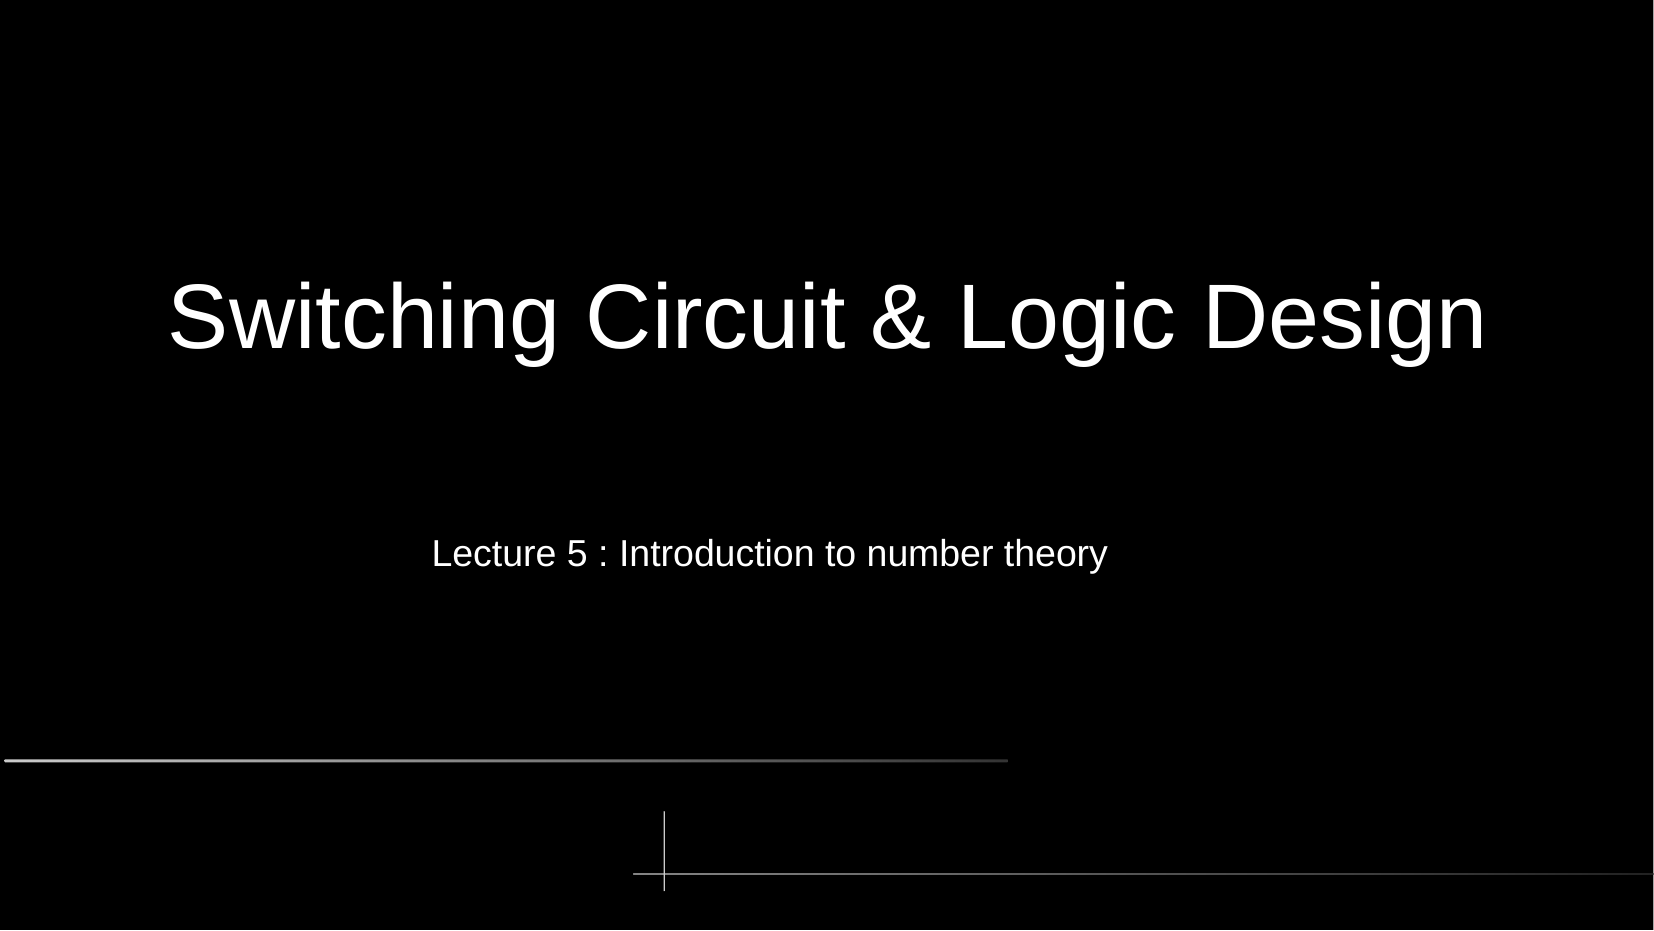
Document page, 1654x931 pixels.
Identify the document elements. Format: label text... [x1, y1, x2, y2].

title Switching Circuit & Logic Design [90, 262, 1568, 371]
text_box Lecture 5 : Introduction to number theory [416, 525, 1190, 582]
